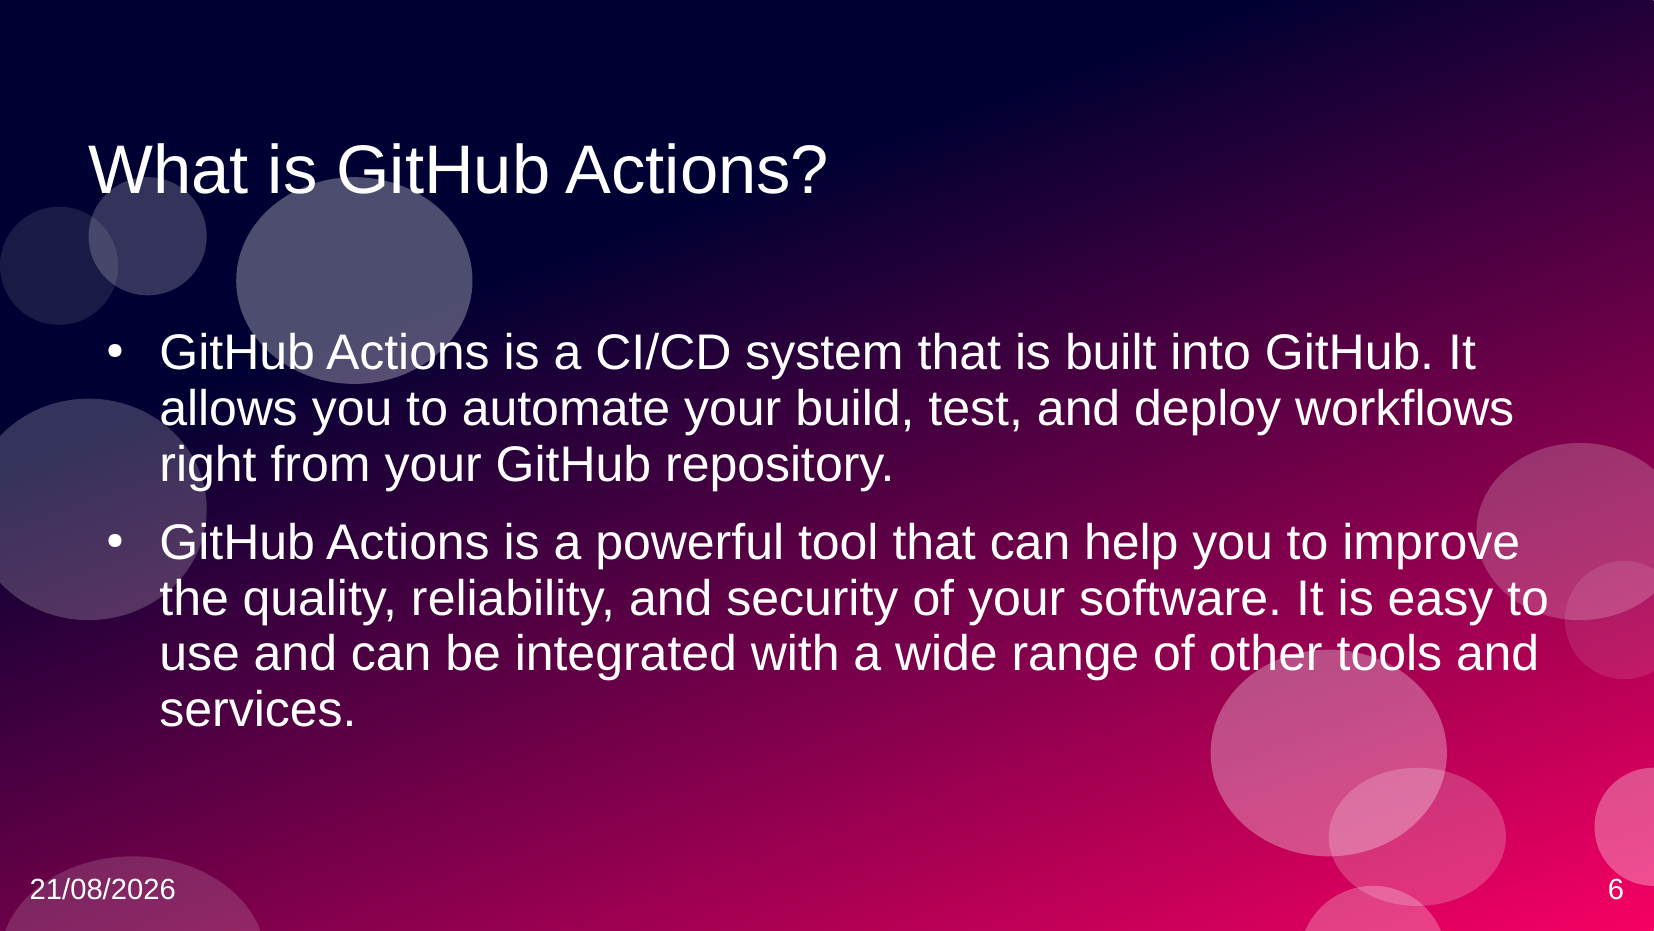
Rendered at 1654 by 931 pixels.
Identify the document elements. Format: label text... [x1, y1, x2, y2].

list GitHub Actions is a CI/CD system that is built into GitHub. It allows you to automate your build, test, and deploy workflows right from your GitHub repository. GitHub Actions is a powerful tool that can help you to improve the quality, reliability, and security of your software. It is easy to use and can be integrated with a wide range of other tools and services. [88, 324, 1565, 783]
title What is GitHub Actions? [88, 88, 1565, 251]
